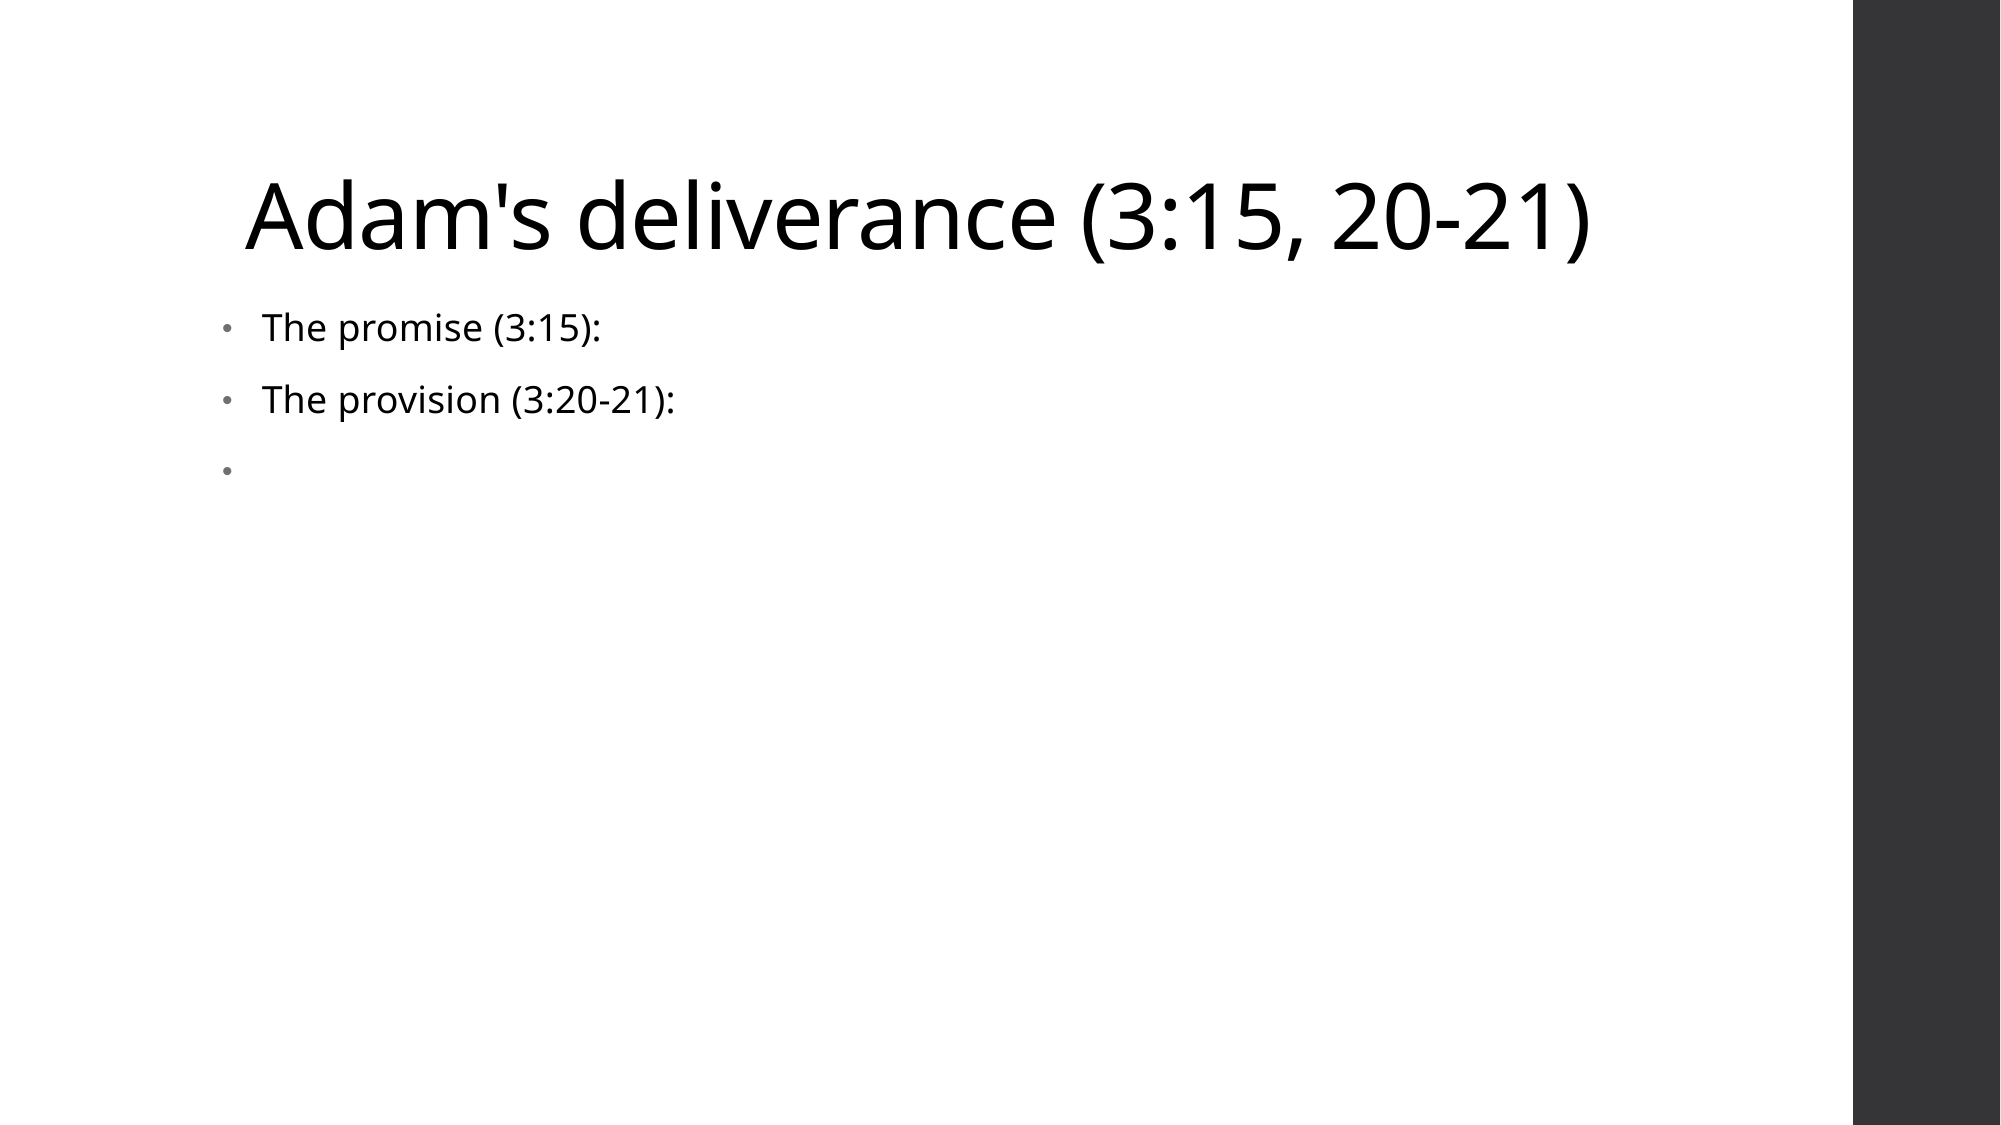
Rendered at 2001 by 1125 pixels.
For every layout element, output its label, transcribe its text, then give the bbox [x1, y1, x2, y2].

list The promise (3:15): The provision (3:20-21): [206, 299, 1617, 1014]
title Adam's deliverance (3:15, 20-21) [206, 60, 1797, 278]
